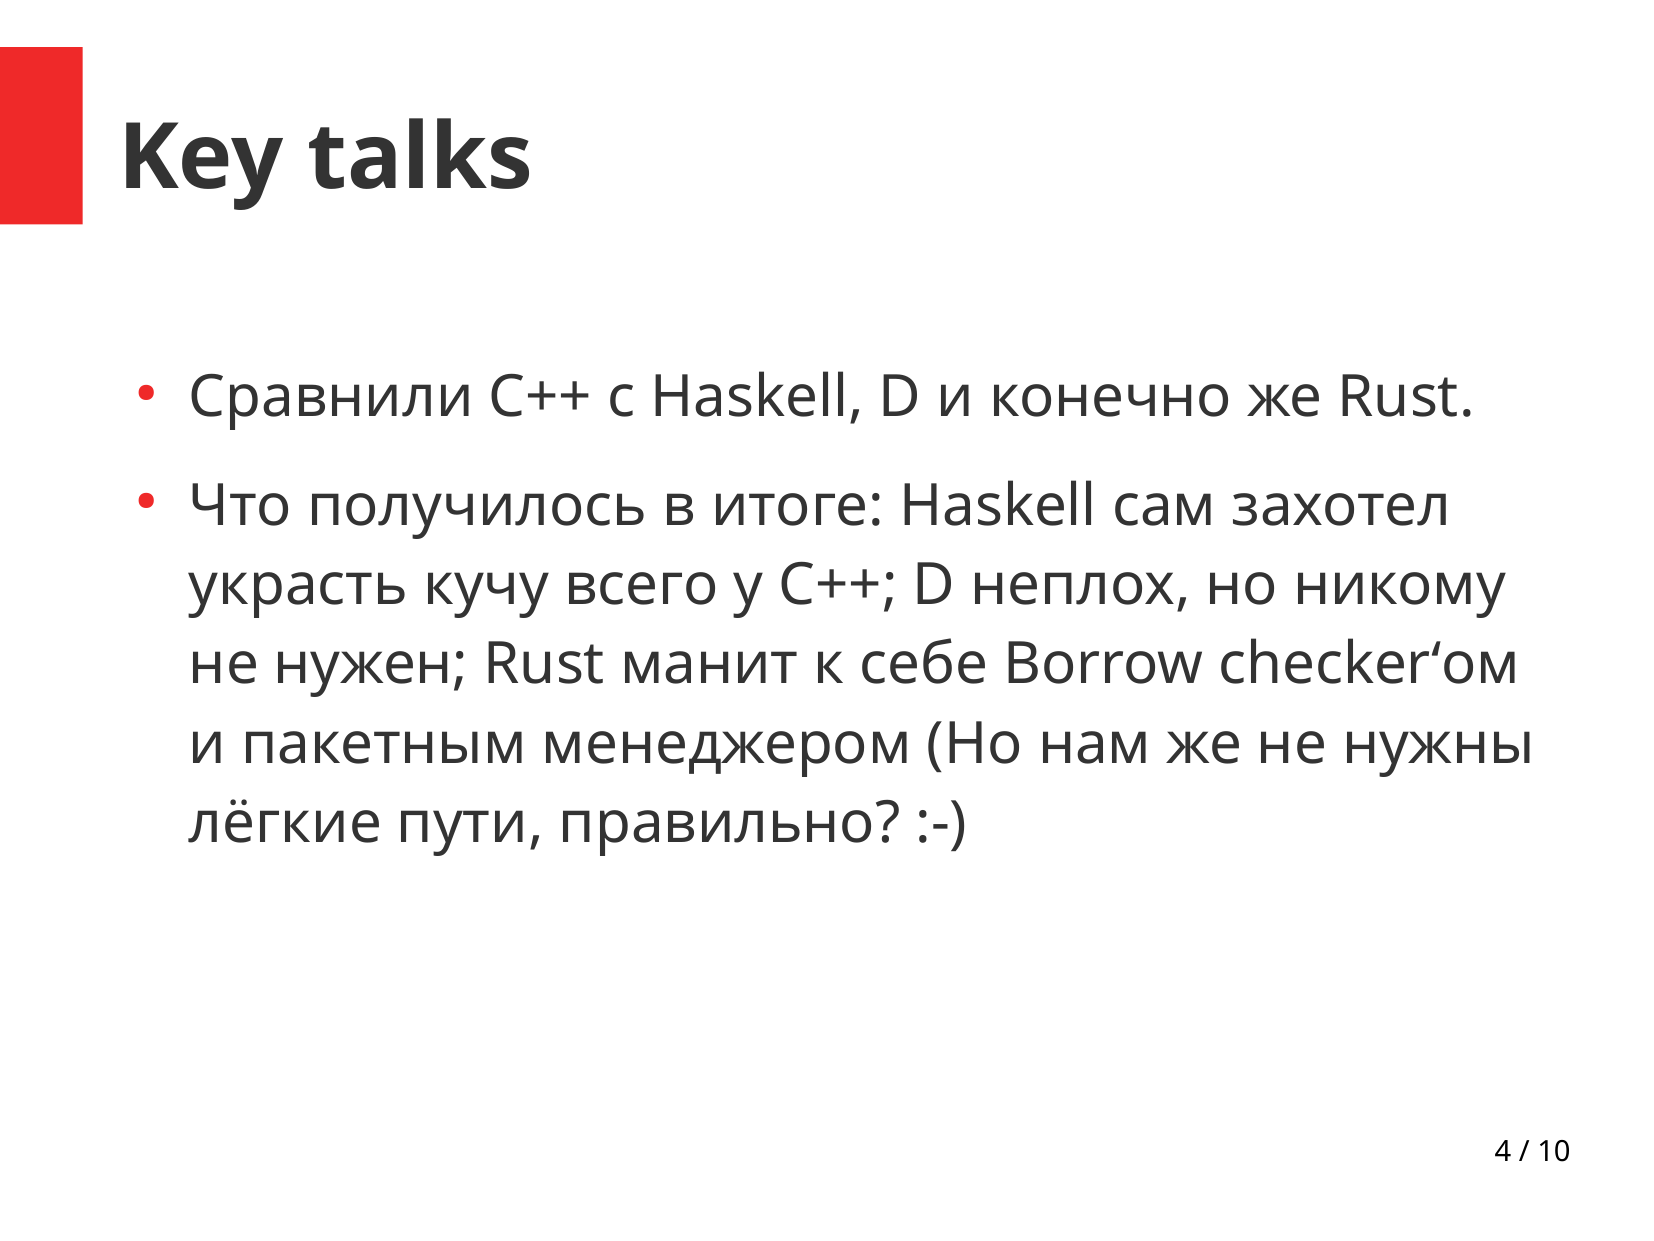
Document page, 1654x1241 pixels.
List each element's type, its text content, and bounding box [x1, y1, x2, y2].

list Сравнили C++ с Haskell, D и конечно же Rust. Что получилось в итоге: Haskell сам захотел украсть кучу всего у C++; D неплох, но никому не нужен; Rust манит к себе Borrow checker‘ом и пакетным менеджером (Но нам же не нужны лёгкие пути, правильно? :-) [118, 354, 1536, 1074]
title Key talks [118, 49, 1571, 257]
